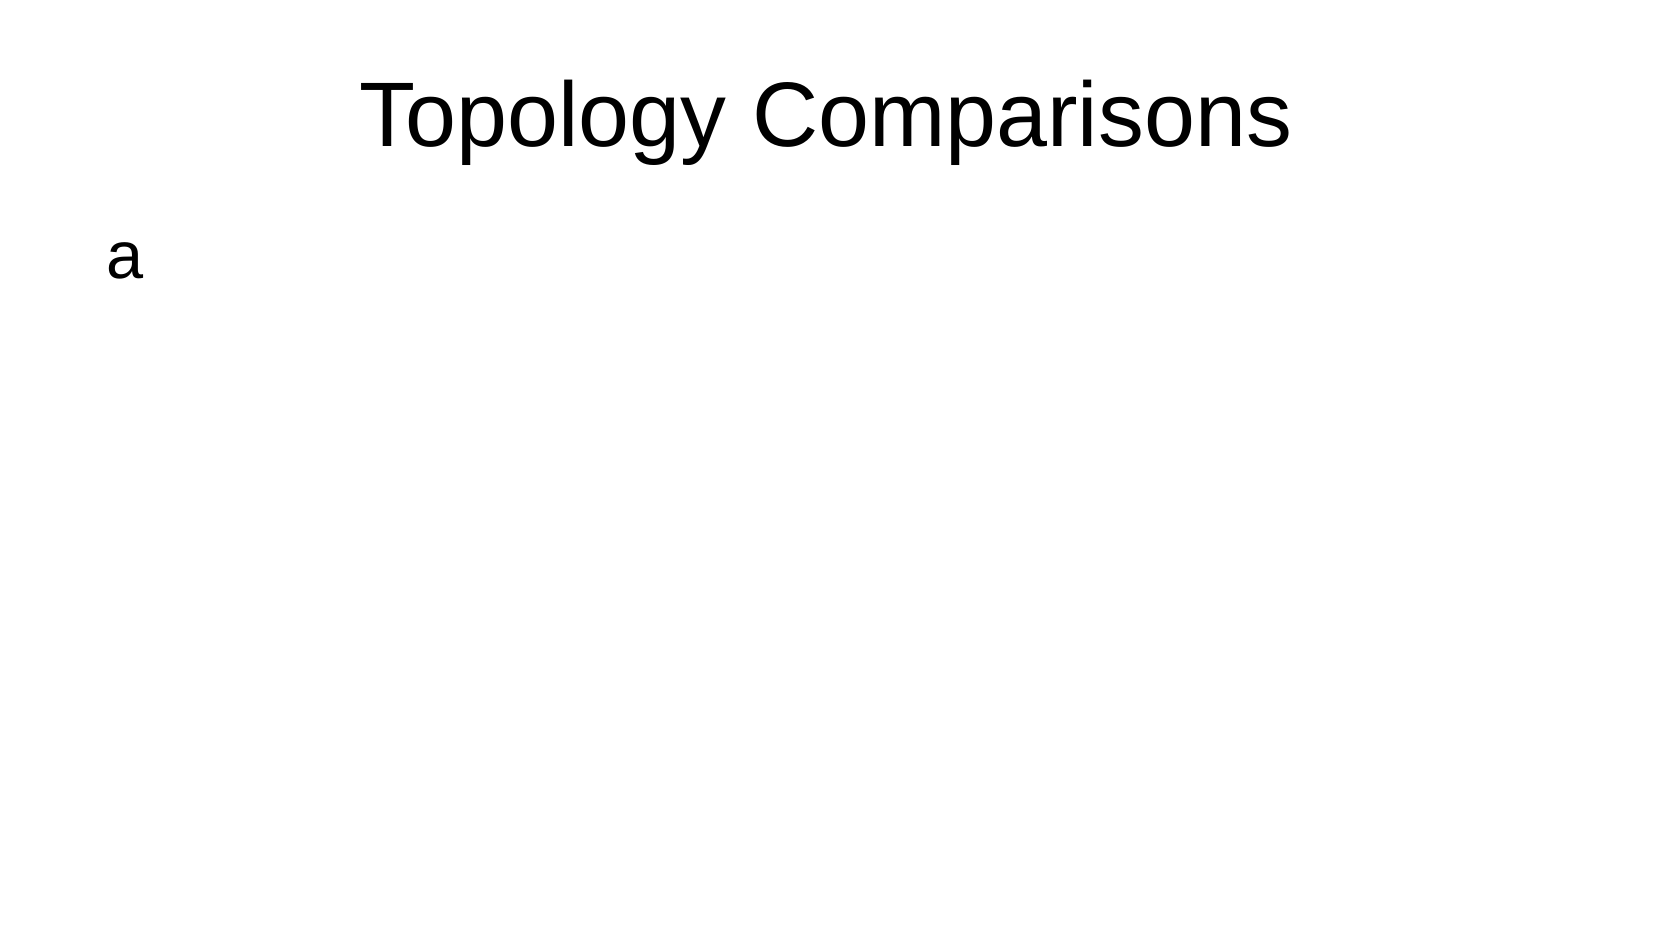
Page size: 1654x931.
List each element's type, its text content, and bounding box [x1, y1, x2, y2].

list a [35, 217, 1524, 758]
title Topology Comparisons [82, 37, 1571, 193]
